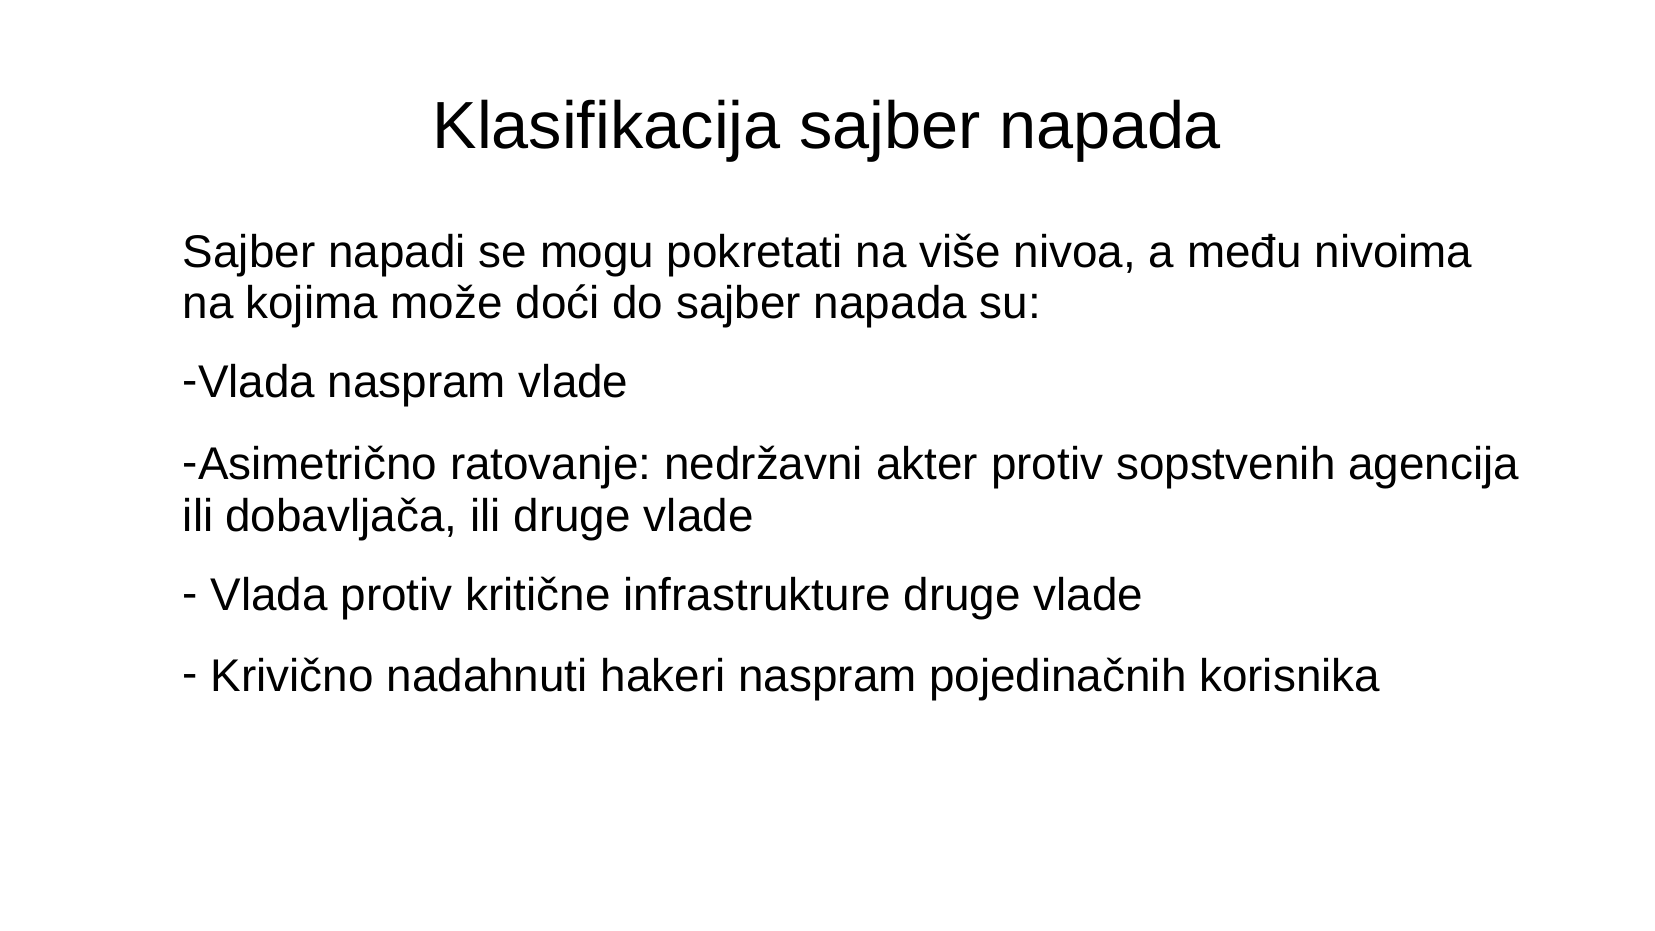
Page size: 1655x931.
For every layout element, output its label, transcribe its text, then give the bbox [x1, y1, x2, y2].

title Klasifikacija sajber napada [430, 81, 1224, 162]
list Sajber napadi se mogu pokretati na više nivoa, a među nivoima na kojima može doći do sajber napada su: Vlada naspram vlade Asimetrično ratovanje: nedržavni akter protiv sopstvenih agencija ili dobavljača, ili druge vlade Vlada protiv kritične infrastrukture druge vlade Krivično nadahnuti hakeri naspram pojedinačnih korisnika [94, 225, 1531, 701]
